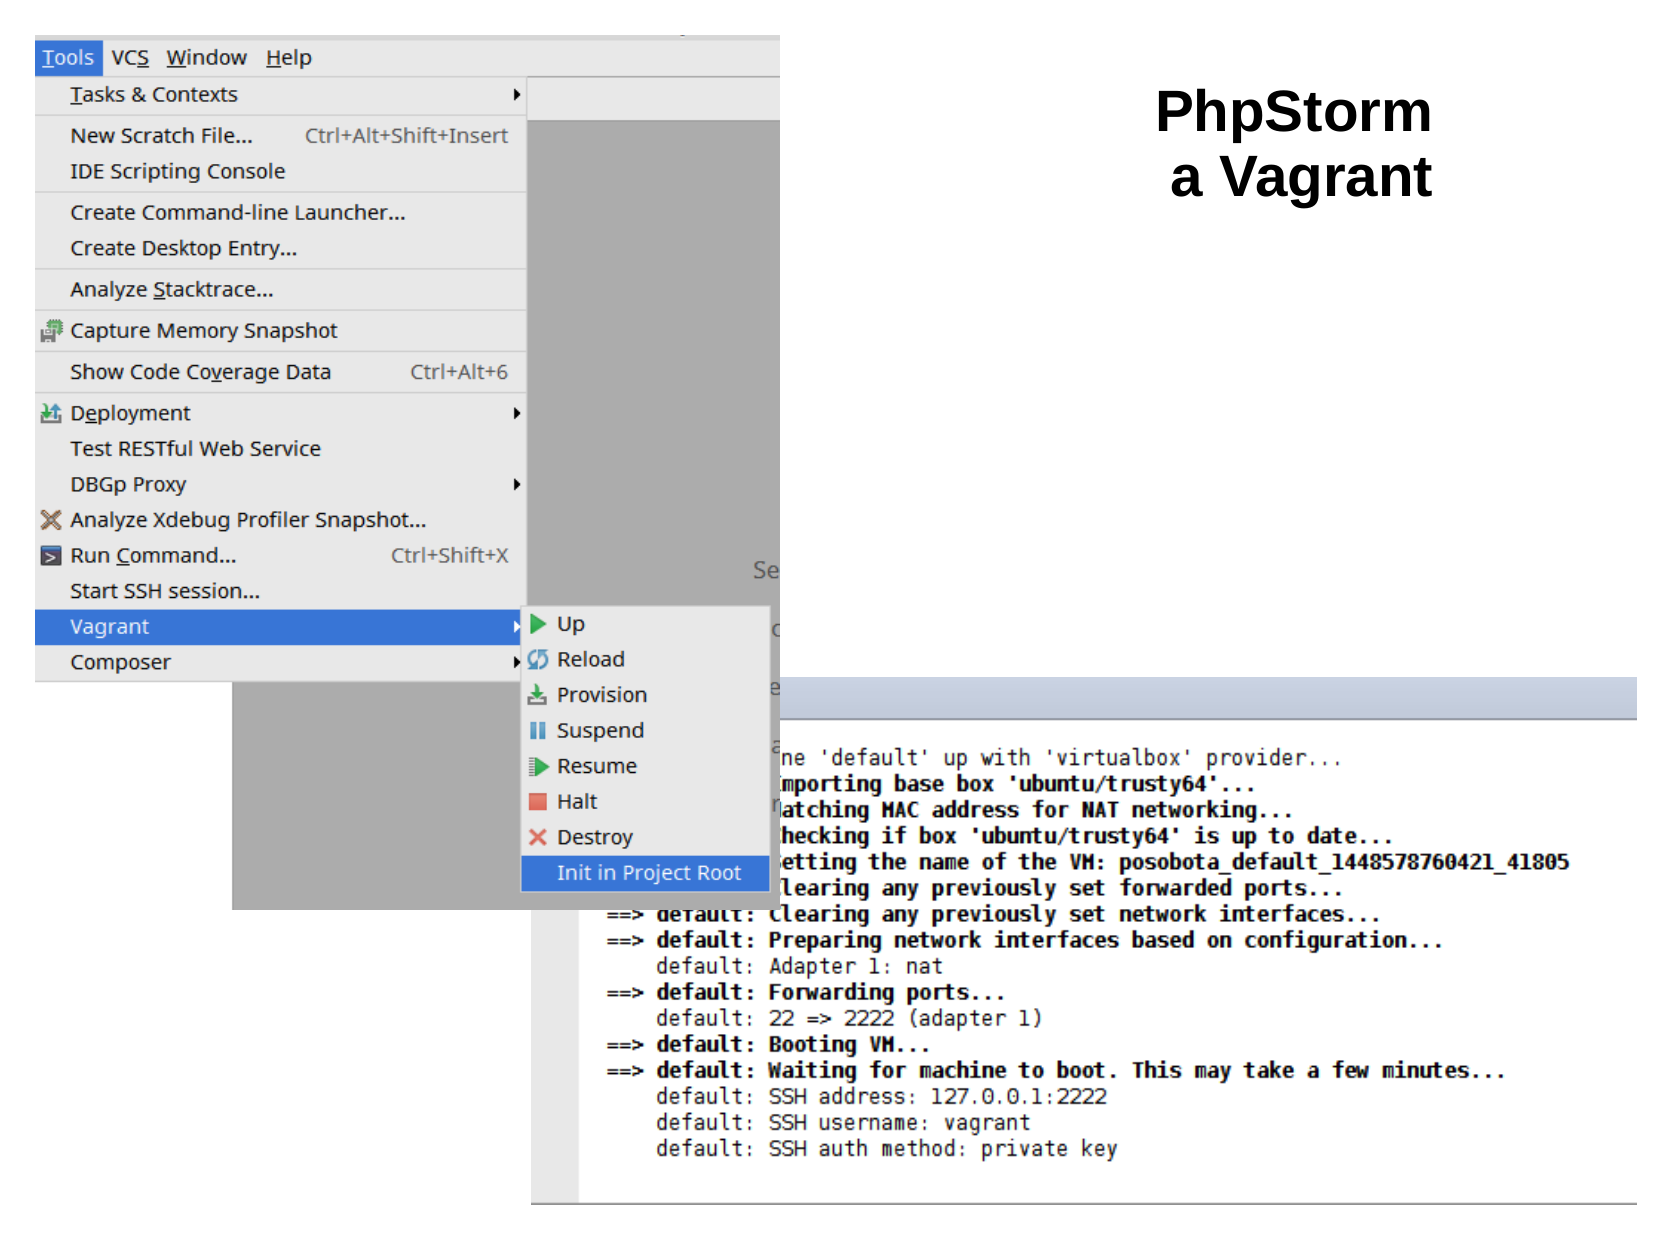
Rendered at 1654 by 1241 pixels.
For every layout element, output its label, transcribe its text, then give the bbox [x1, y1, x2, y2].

text_box PhpStorm a Vagrant [1140, 70, 1607, 308]
picture [35, 35, 1637, 1205]
